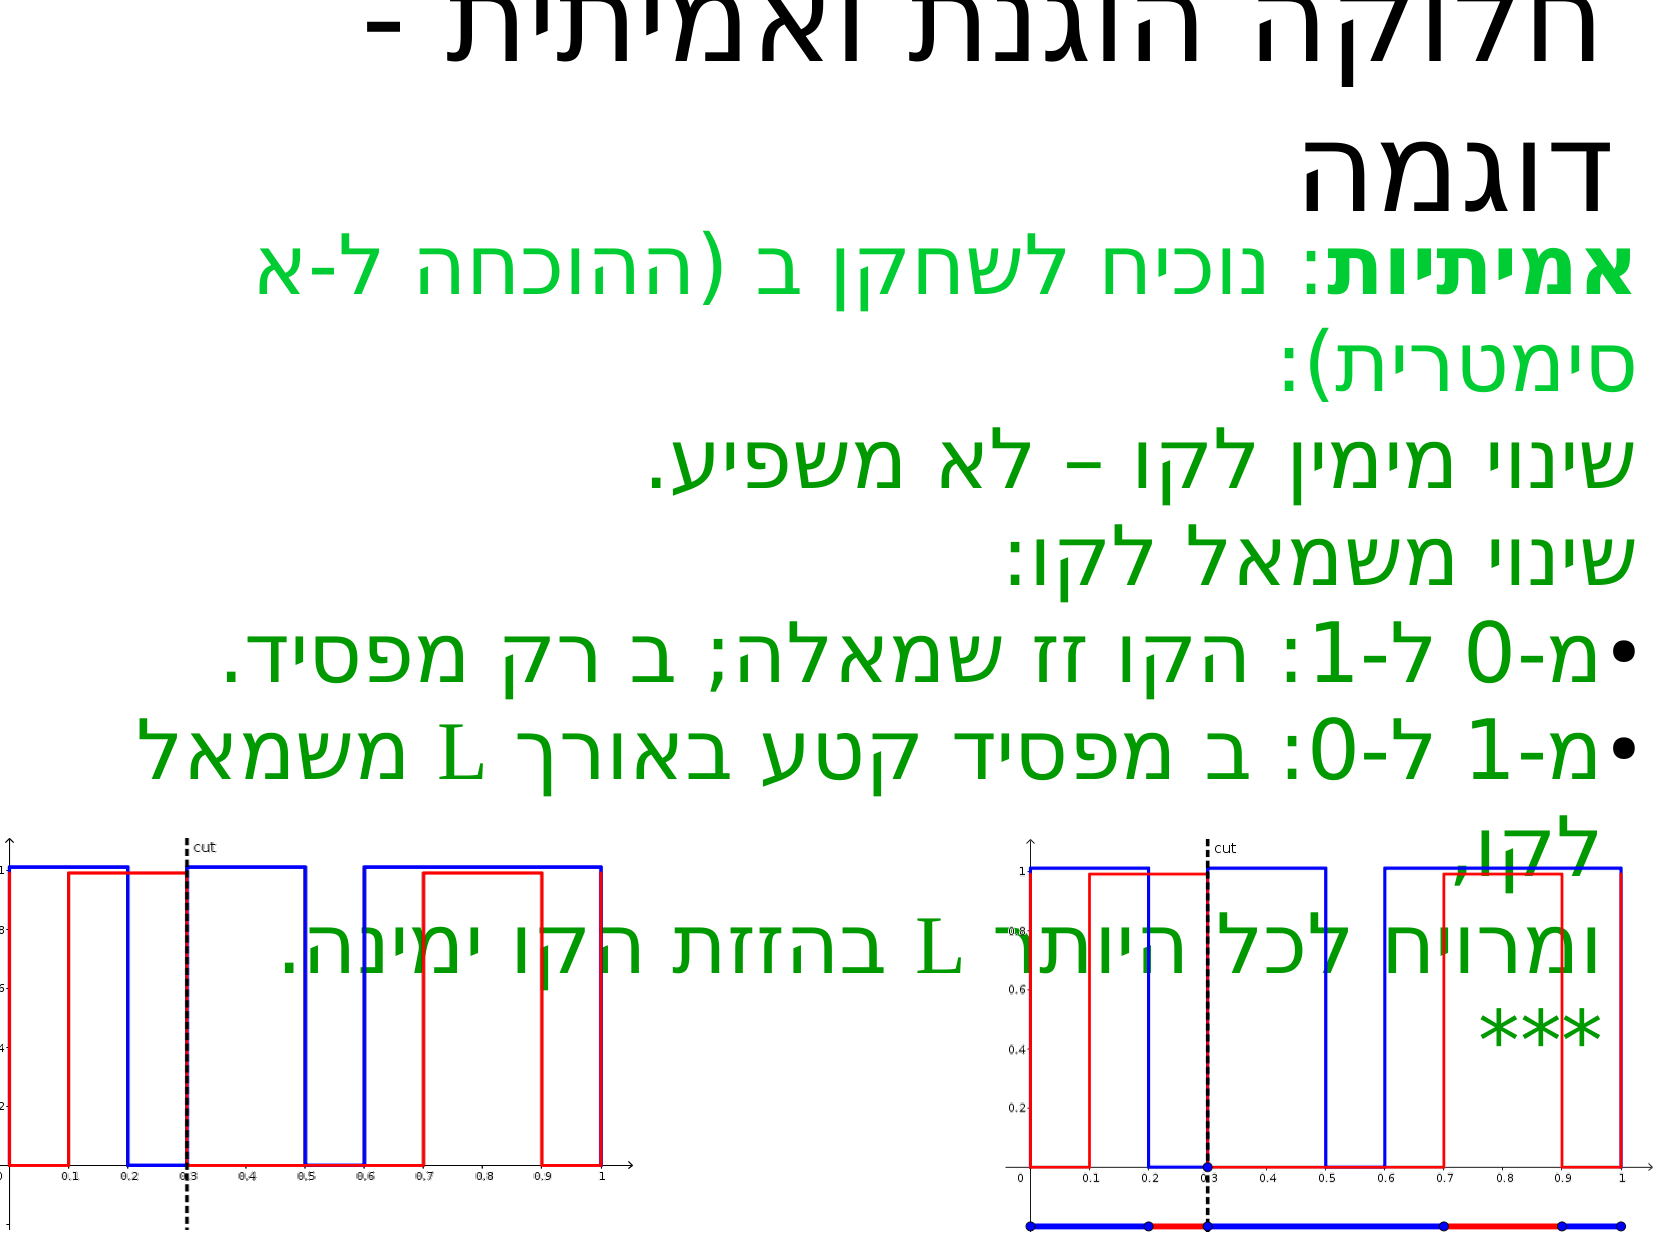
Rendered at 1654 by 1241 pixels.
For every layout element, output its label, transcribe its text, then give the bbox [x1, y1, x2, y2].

picture [1005, 839, 1653, 1232]
title חלוקה הוגנת ואמיתית - דוגמה [0, 7, 1654, 166]
picture [0, 838, 633, 1231]
text_box אמיתיות: נוכיח לשחקן ב (ההוכחה ל-א סימטרית): שינוי מימין לקו – לא משפיע. שינוי משמאל לקו: מ-0 ל-1: הקו זז שמאלה; ב רק מפסיד. מ-1 ל-0: ב מפסיד קטע באורך L משמאל לקו, ומרויח לכל היותר L בהזזת הקו ימינה. *** [0, 210, 1654, 1241]
